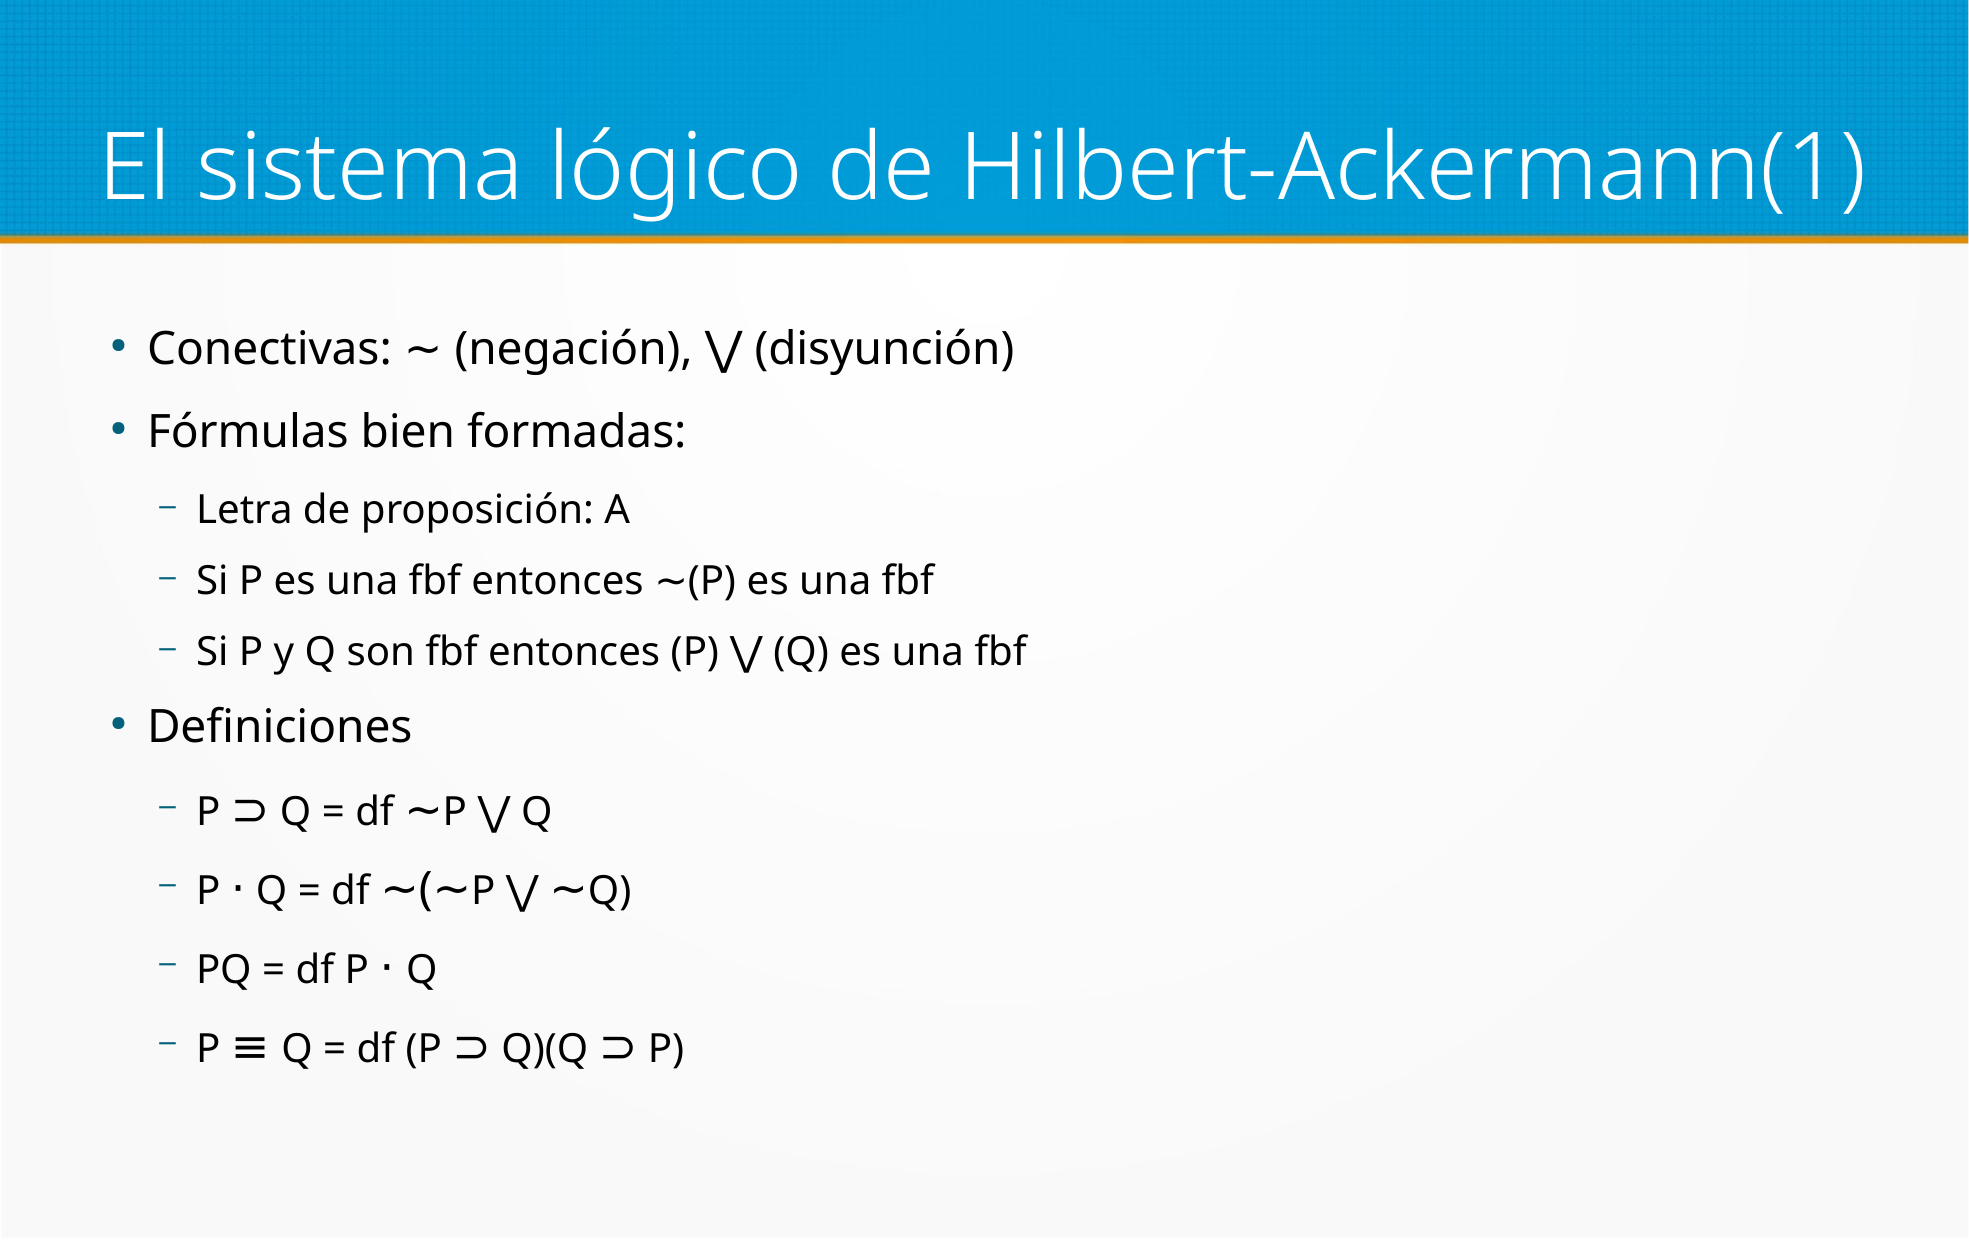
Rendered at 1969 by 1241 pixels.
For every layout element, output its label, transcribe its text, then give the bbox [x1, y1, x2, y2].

title El sistema lógico de Hilbert-Ackermann(1) [98, 19, 1870, 227]
list Conectivas: ∼ (negación), ⋁ (disyunción) Fórmulas bien formadas: Letra de proposición: A Si P es una fbf entonces ∼(P) es una fbf Si P y Q son fbf entonces (P) ⋁ (Q) es una fbf Definiciones P ⊃ Q = df ∼P ⋁ Q P ⋅ Q = df ∼(∼P ⋁ ∼Q) PQ = df P ⋅ Q P ≡ Q = df (P ⊃ Q)(Q ⊃ P) [98, 315, 1861, 1081]
picture [0, 233, 1969, 1241]
